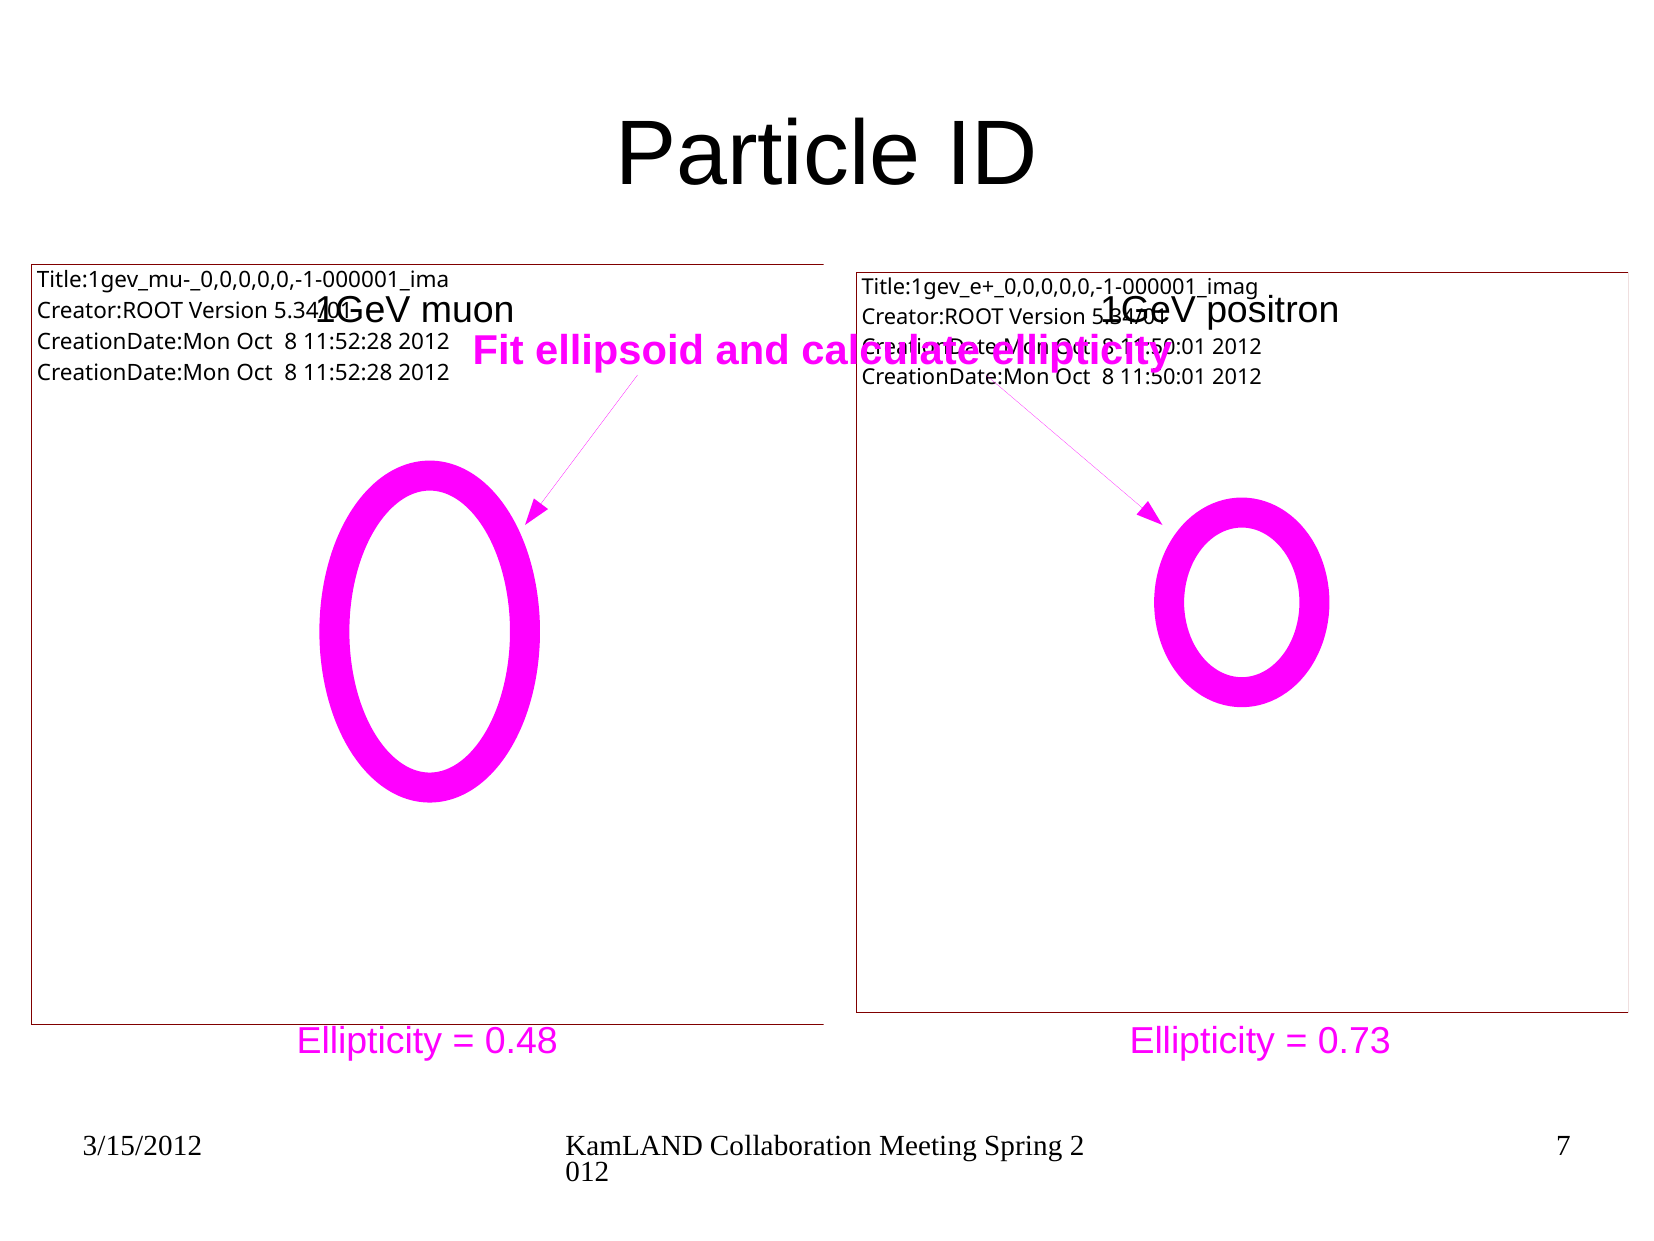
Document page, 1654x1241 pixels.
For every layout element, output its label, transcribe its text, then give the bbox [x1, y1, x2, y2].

text_box Fit ellipsoid and calculate ellipticity [457, 319, 1208, 381]
title Particle ID [82, 49, 1571, 257]
text_box [334, 475, 526, 788]
picture [29, 262, 824, 1025]
text_box Ellipticity = 0.48 [281, 1012, 601, 1070]
text_box Ellipticity = 0.73 [1114, 1012, 1433, 1070]
text_box 1GeV positron [1085, 280, 1386, 338]
picture [854, 270, 1629, 1013]
text_box [1169, 512, 1315, 693]
text_box 1GeV muon [300, 280, 601, 338]
